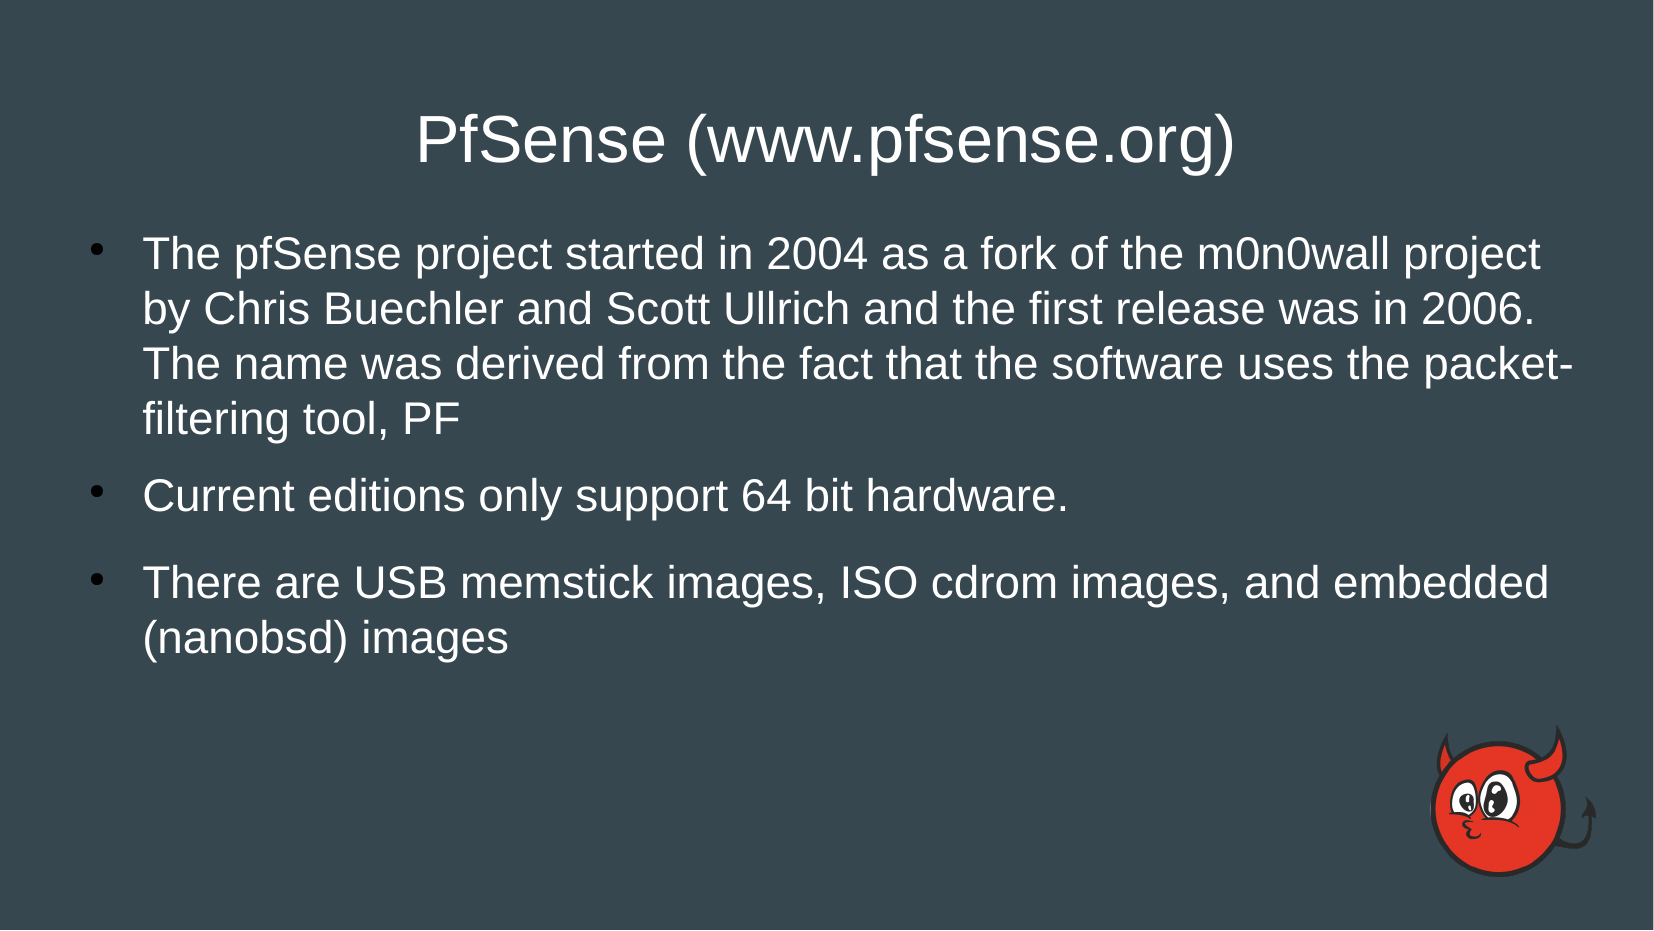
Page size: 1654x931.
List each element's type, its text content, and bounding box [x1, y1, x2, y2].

list The pfSense project started in 2004 as a fork of the m0n0wall project by Chris Buechler and Scott Ullrich and the first release was in 2006. The name was derived from the fact that the software uses the packet-filtering tool, PF Current editions only support 64 bit hardware. There are USB memstick images, ISO cdrom images, and embedded (nanobsd) images [56, 208, 1598, 827]
picture [1427, 827, 1598, 888]
title PfSense (www.pfsense.org) [56, 80, 1598, 184]
